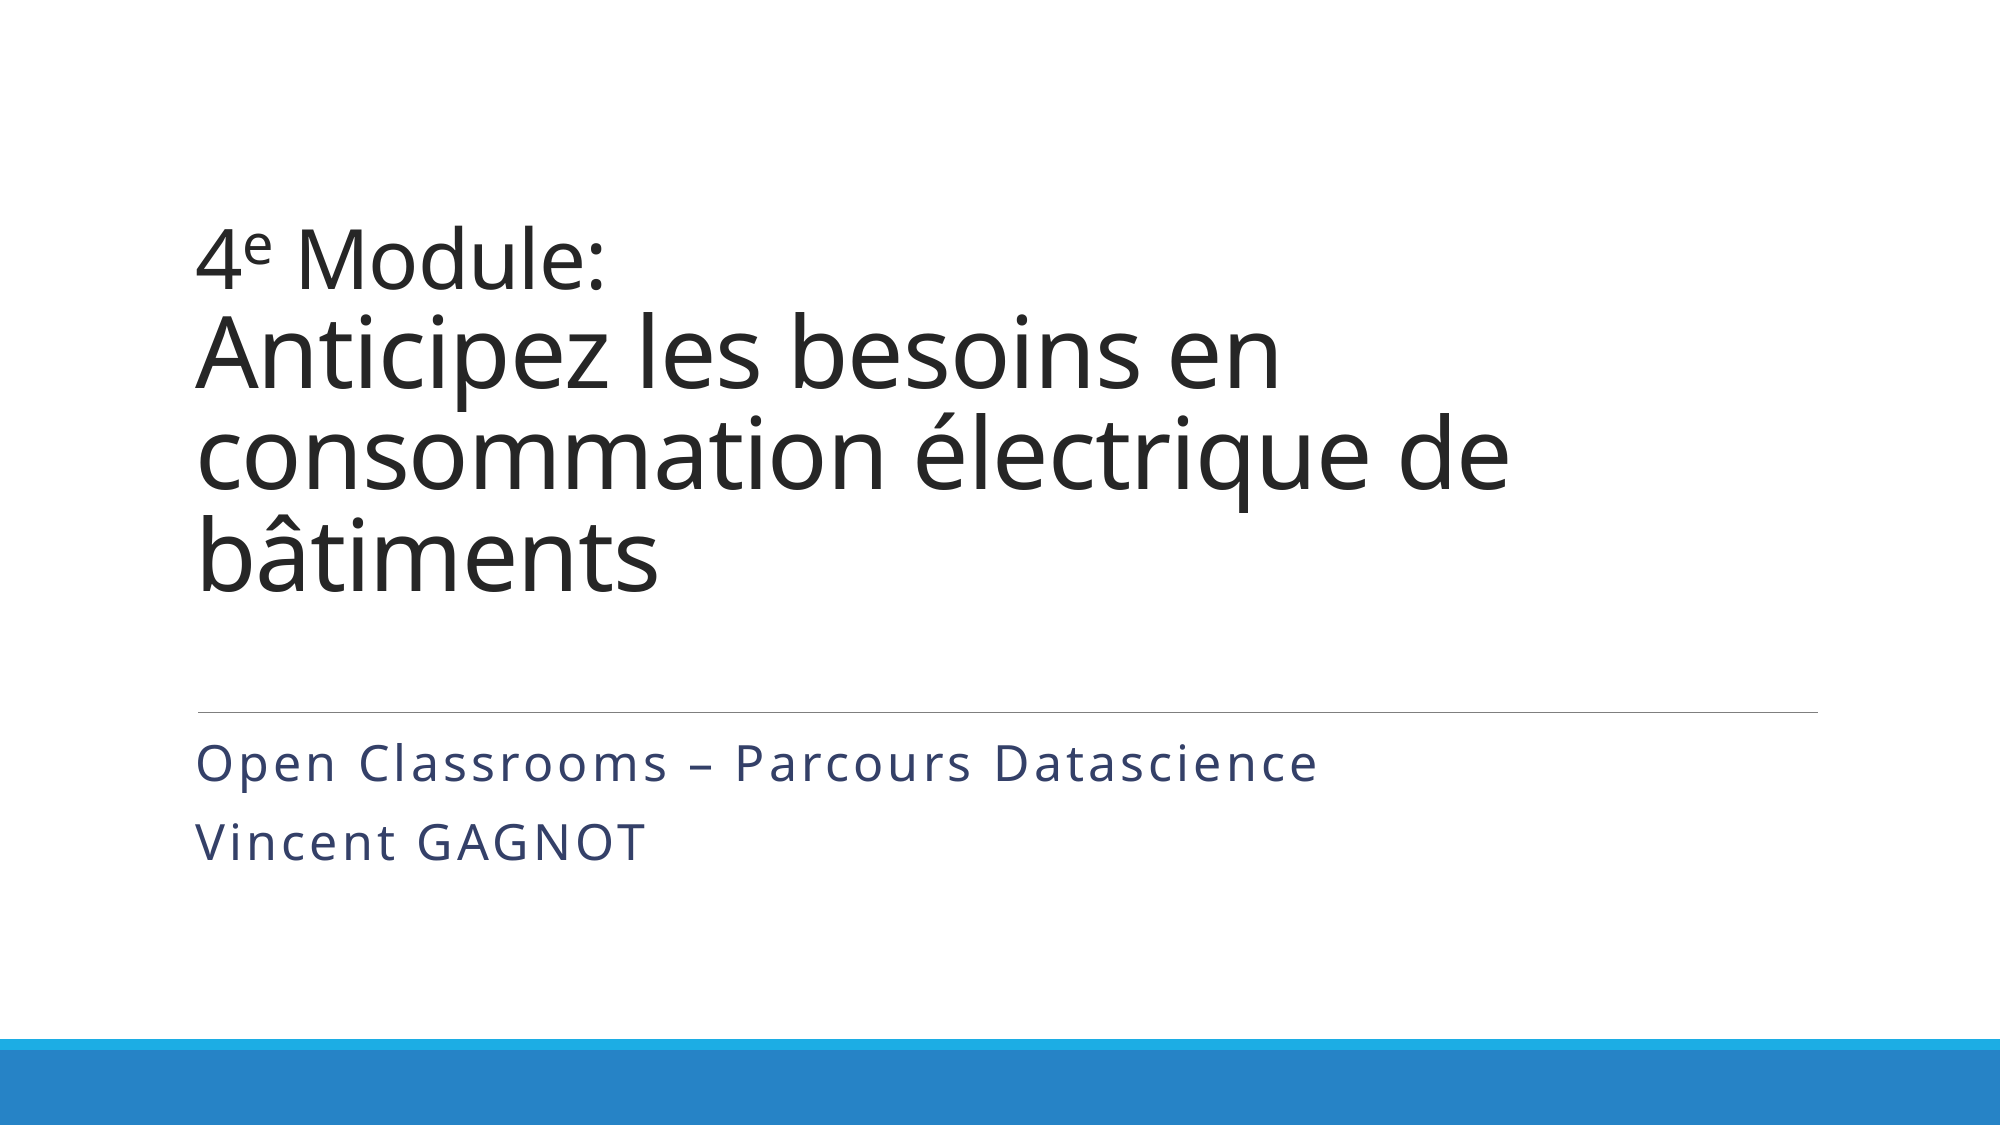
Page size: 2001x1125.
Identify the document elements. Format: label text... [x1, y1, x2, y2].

title 4e Module: Anticipez les besoins en consommation électrique de bâtiments [180, 124, 1831, 710]
subtitle Open Classrooms – Parcours Datascience Vincent GAGNOT [180, 730, 1831, 919]
